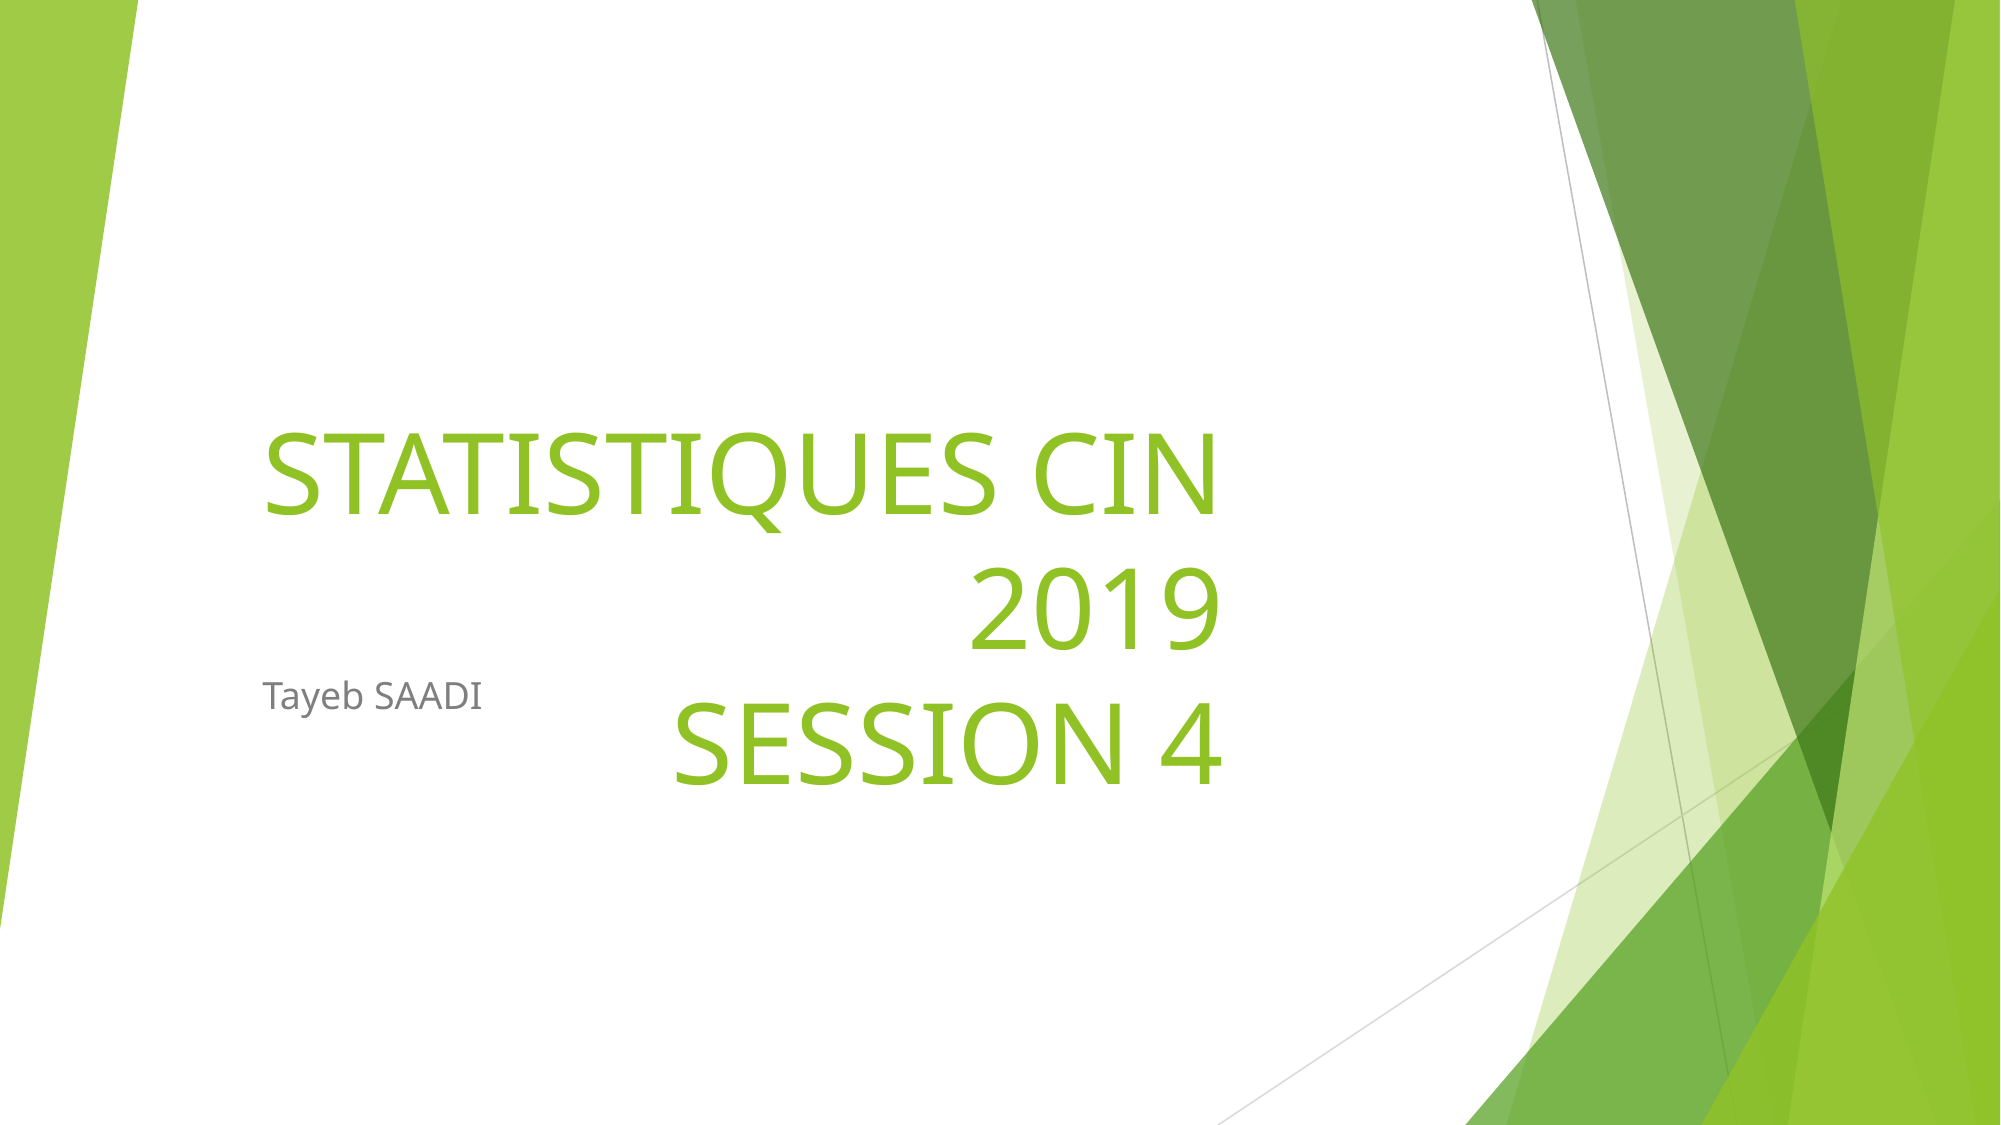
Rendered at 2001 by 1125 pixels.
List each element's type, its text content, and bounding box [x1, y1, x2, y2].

title STATISTIQUES CIN 2019 SESSION 4 [247, 394, 1522, 664]
subtitle Tayeb SAADI [247, 664, 1522, 845]
